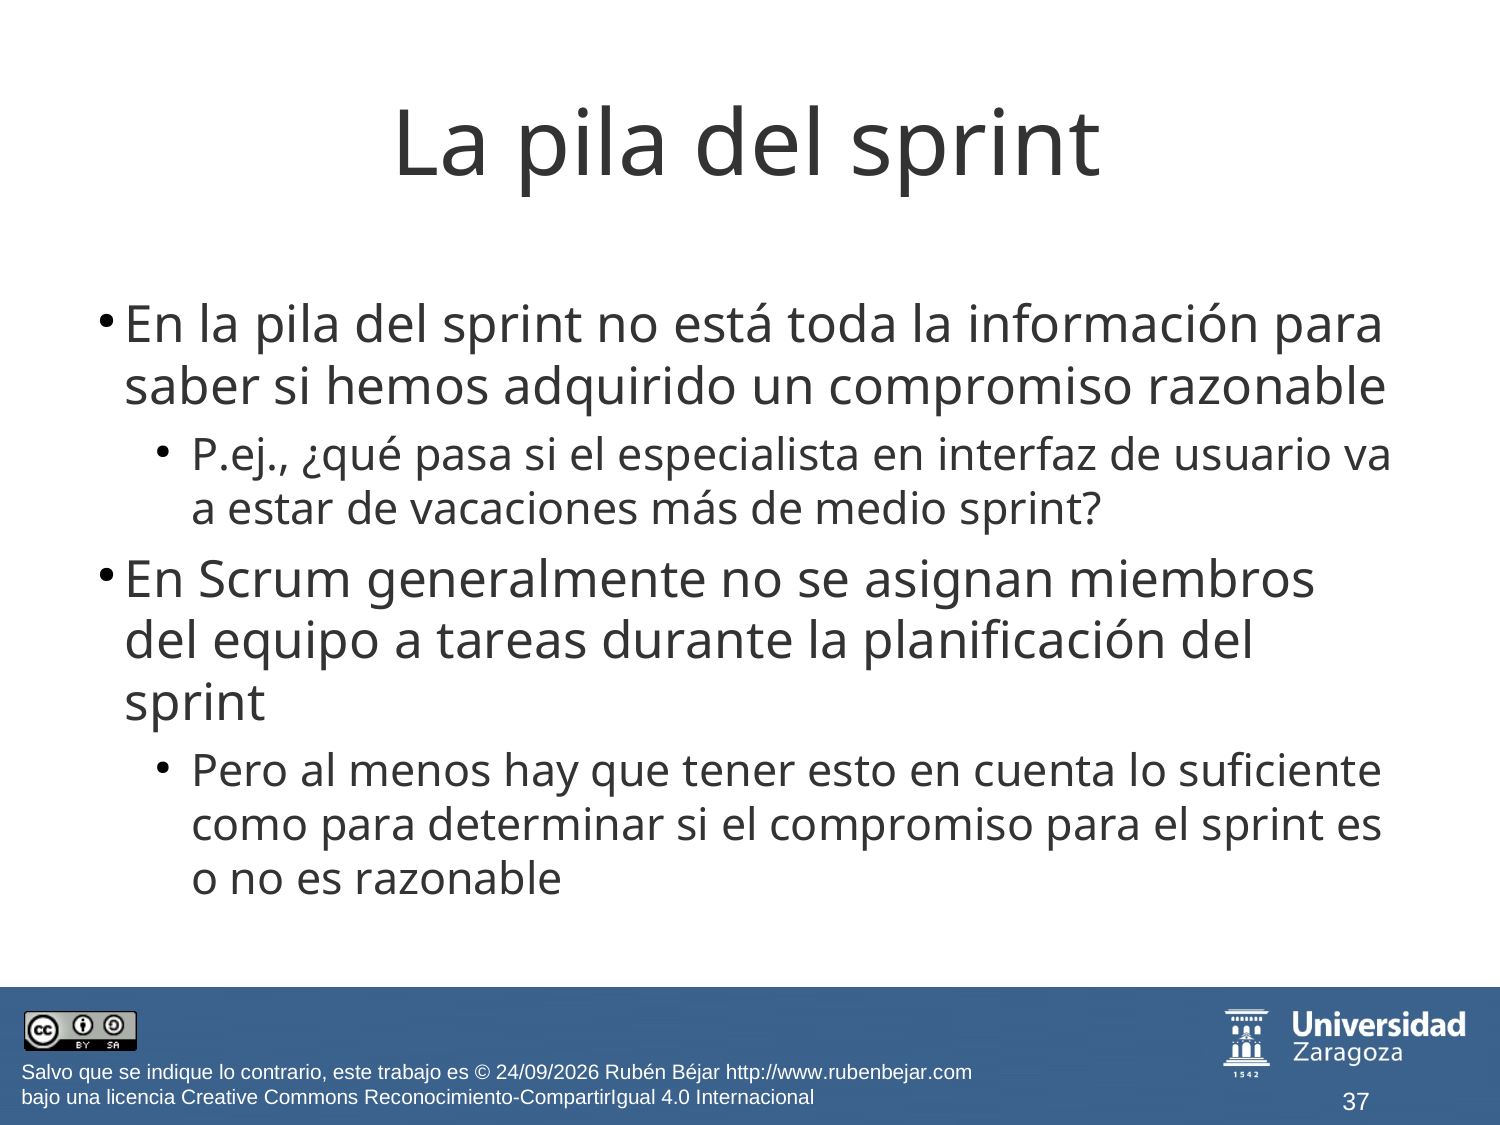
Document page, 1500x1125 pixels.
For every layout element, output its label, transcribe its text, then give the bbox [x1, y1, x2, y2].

title La pila del sprint [74, 21, 1420, 257]
picture [0, 987, 1500, 1125]
list En la pila del sprint no está toda la información para saber si hemos adquirido un compromiso razonable P.ej., ¿qué pasa si el especialista en interfaz de usuario va a estar de vacaciones más de medio sprint? En Scrum generalmente no se asignan miembros del equipo a tareas durante la planificación del sprint Pero al menos hay que tener esto en cuenta lo suficiente como para determinar si el compromiso para el sprint es o no es razonable [82, 283, 1418, 957]
